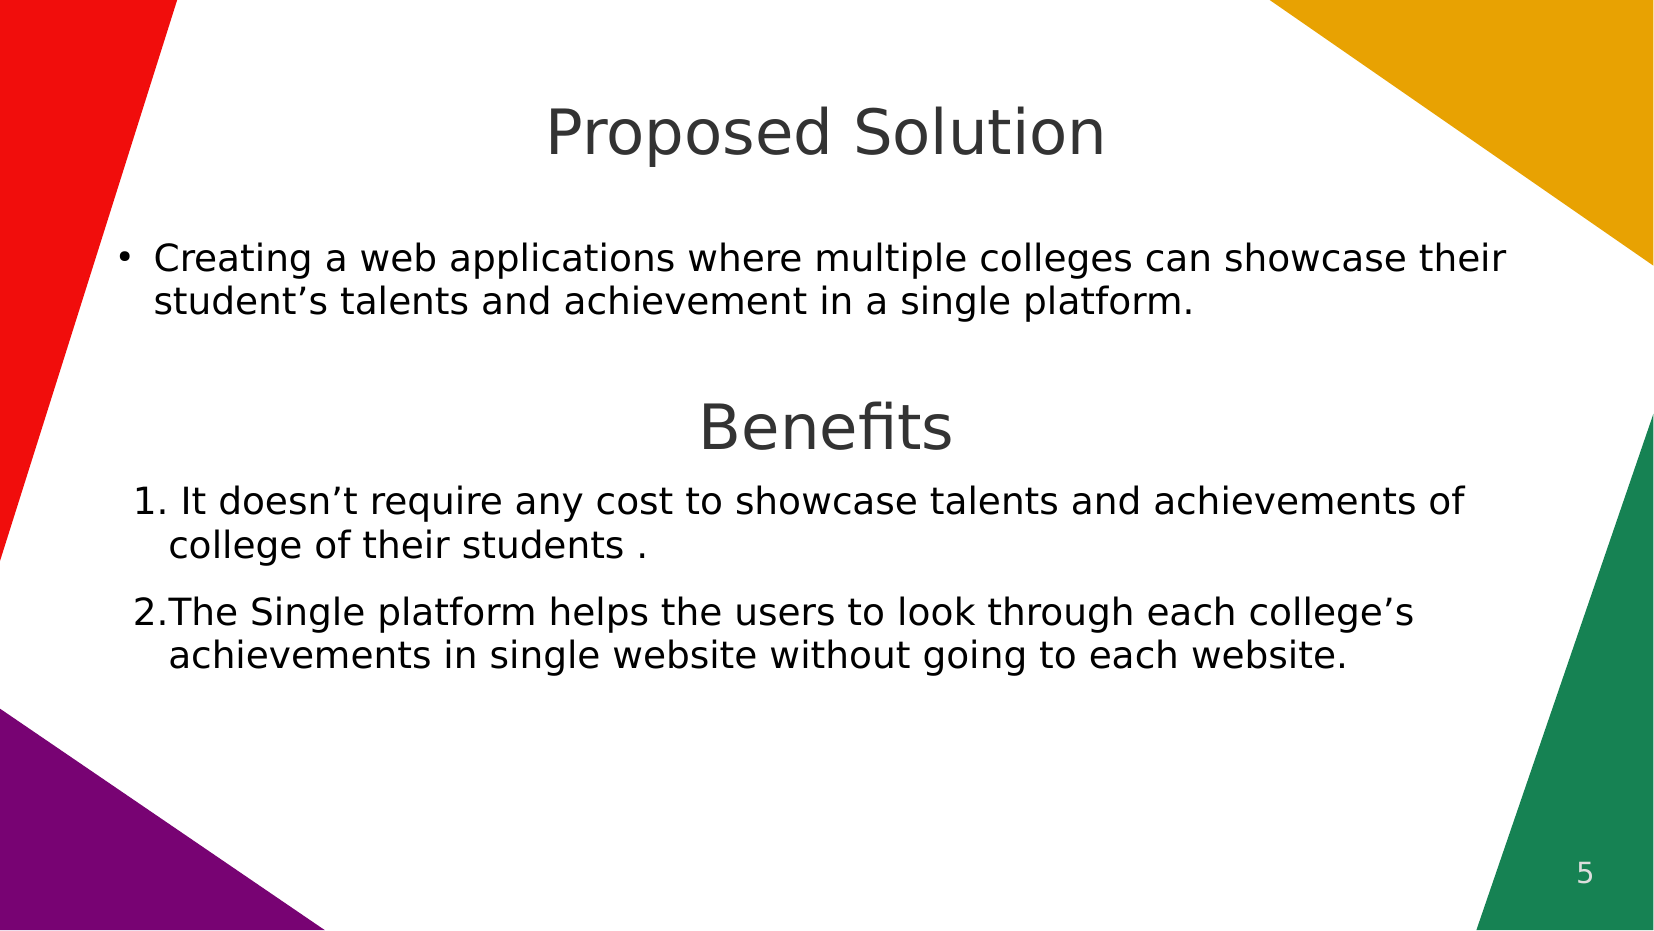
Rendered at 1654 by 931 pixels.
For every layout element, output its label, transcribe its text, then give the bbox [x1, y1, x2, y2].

title Proposed Solution [118, 59, 1536, 207]
title Benefits [118, 354, 1536, 472]
text_box It doesn’t require any cost to showcase talents and achievements of college of their students . The Single platform helps the users to look through each college’s achievements in single website without going to each website. [118, 472, 1536, 591]
list Creating a web applications where multiple colleges can showcase their student’s talents and achievement in a single platform. [118, 236, 1536, 354]
